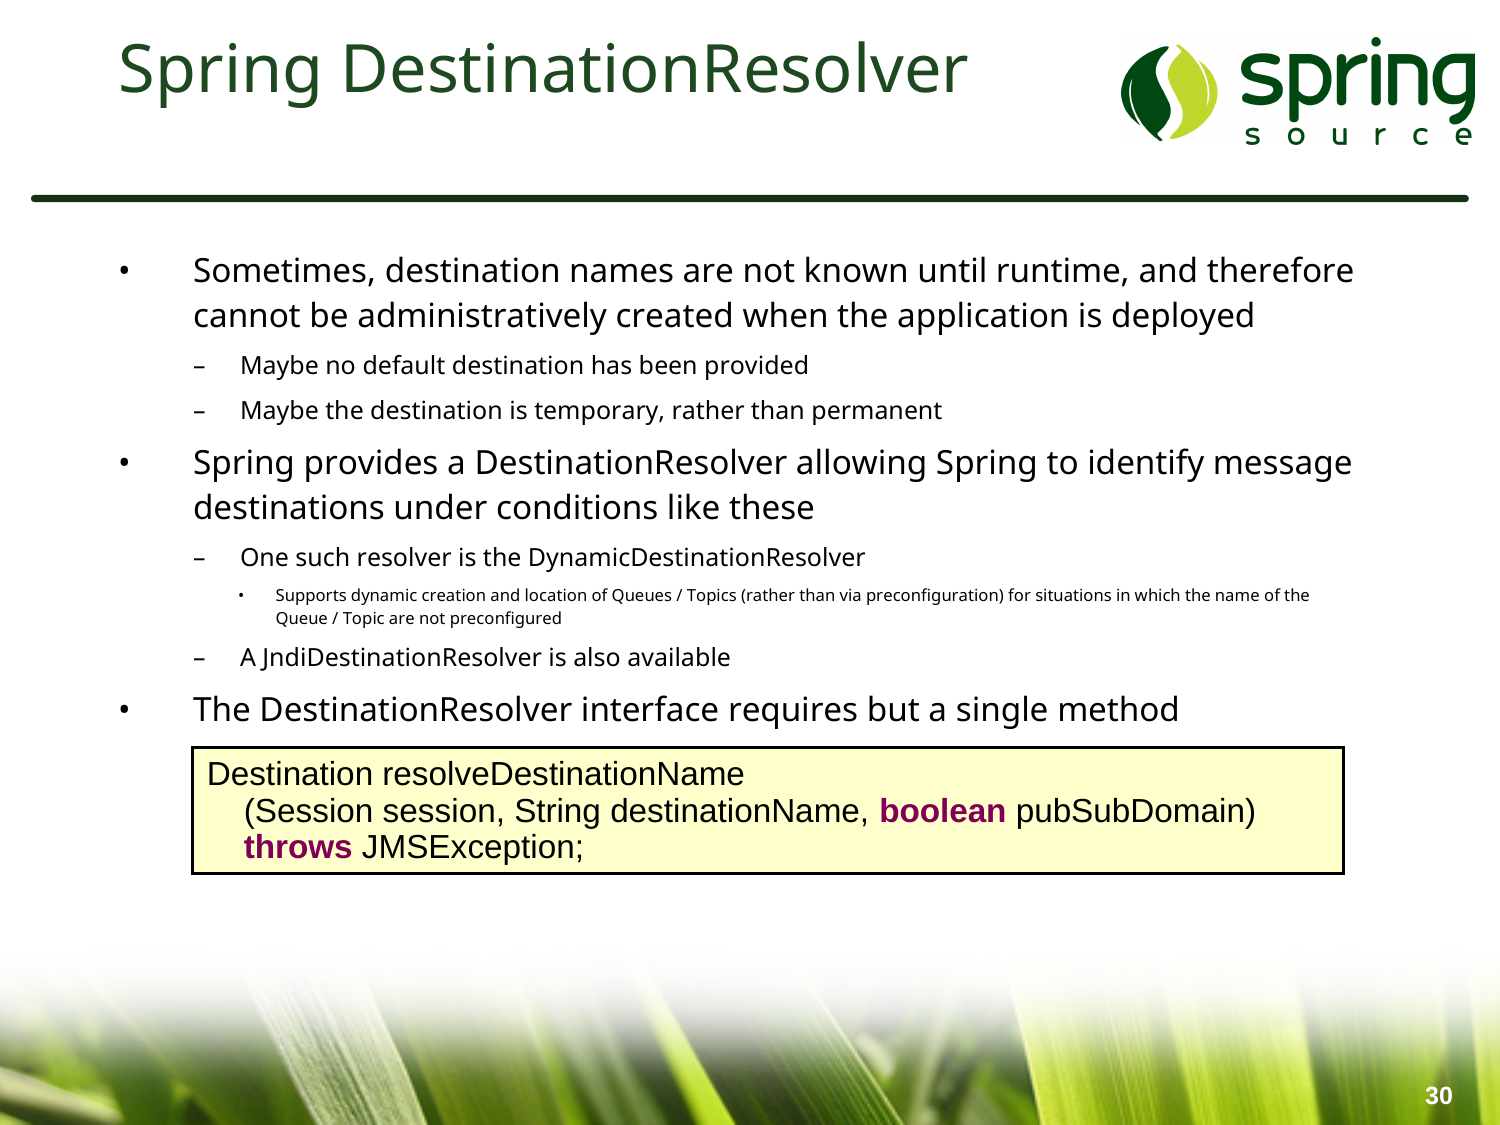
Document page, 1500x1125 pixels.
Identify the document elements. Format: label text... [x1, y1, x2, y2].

picture [0, 944, 1500, 1125]
text_box Destination resolveDestinationName (Session session, String destinationName, boolean pubSubDomain) throws JMSException; [192, 747, 1344, 874]
picture [1137, 37, 1475, 145]
list Sometimes, destination names are not known until runtime, and therefore cannot be administratively created when the application is deployed Maybe no default destination has been provided Maybe the destination is temporary, rather than permanent Spring provides a DestinationResolver allowing Spring to identify message destinations under conditions like these One such resolver is the DynamicDestinationResolver Supports dynamic creation and location of Queues / Topics (rather than via preconfiguration) for situations in which the name of the Queue / Topic are not preconfigured A JndiDestinationResolver is also available The DestinationResolver interface requires but a single method [103, 239, 1394, 736]
title Spring DestinationResolver [104, 14, 1137, 177]
